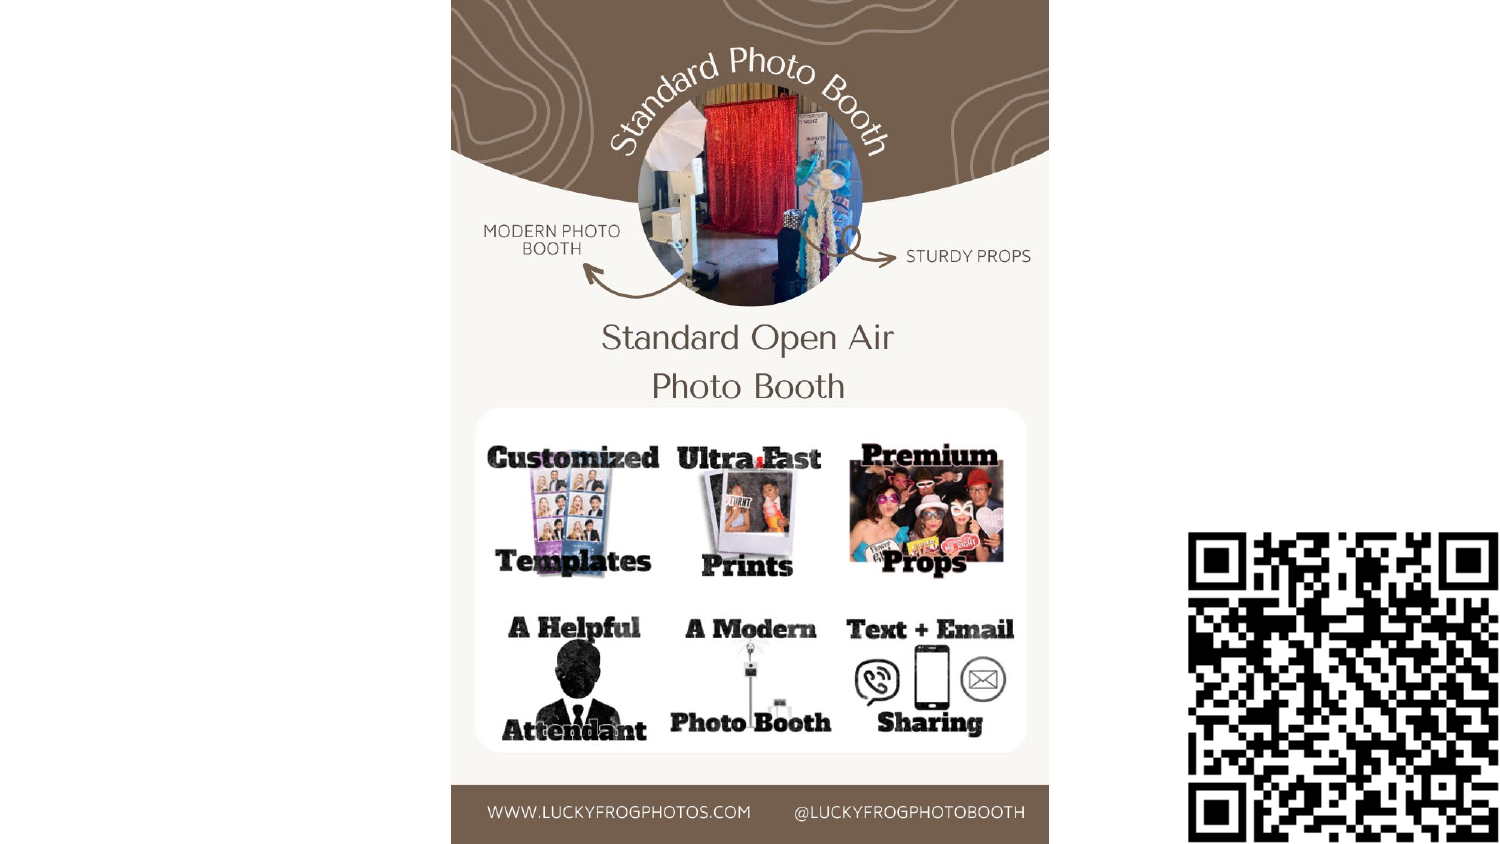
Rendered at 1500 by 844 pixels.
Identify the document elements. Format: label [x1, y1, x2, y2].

picture [1187, 531, 1500, 844]
picture [451, 0, 1049, 844]
